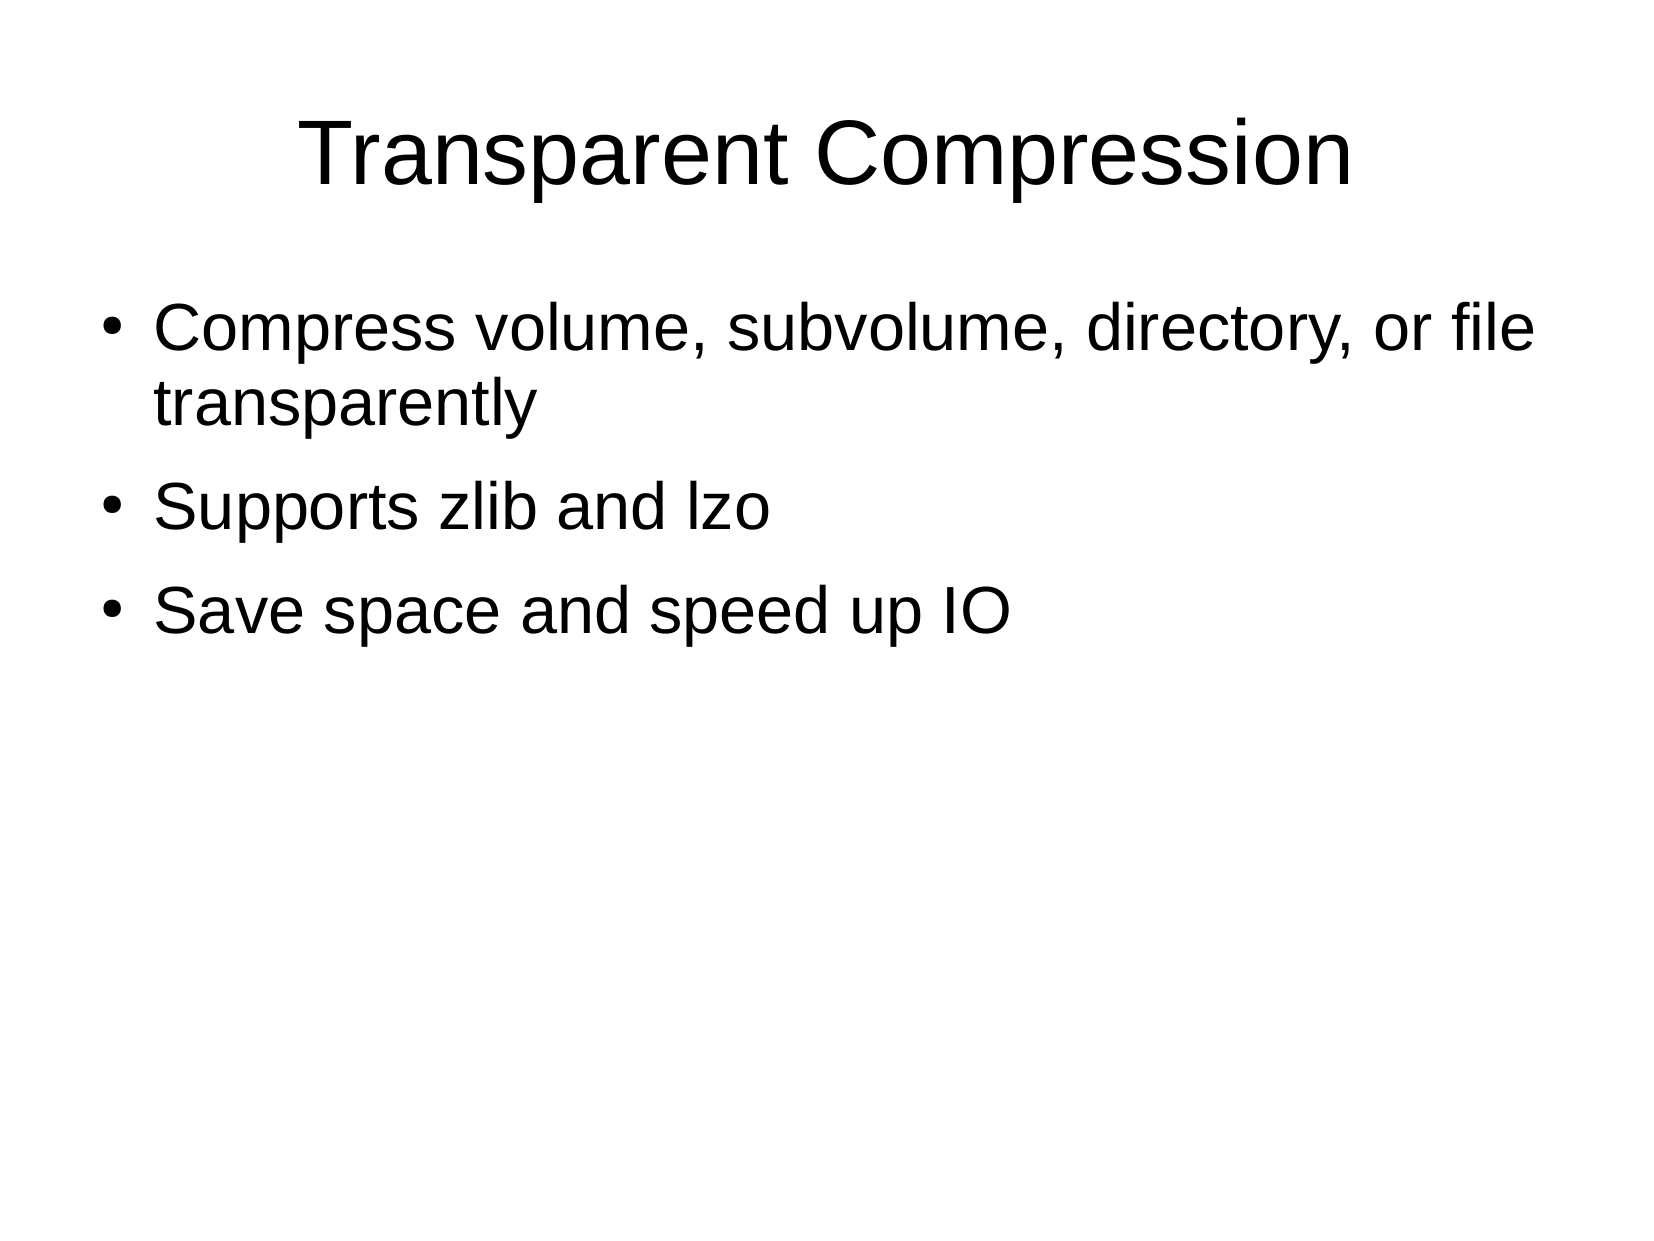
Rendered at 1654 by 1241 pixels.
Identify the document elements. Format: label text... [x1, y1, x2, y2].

title Transparent Compression [82, 49, 1571, 257]
list Compress volume, subvolume, directory, or file transparently Supports zlib and lzo Save space and speed up IO [82, 290, 1571, 1010]
